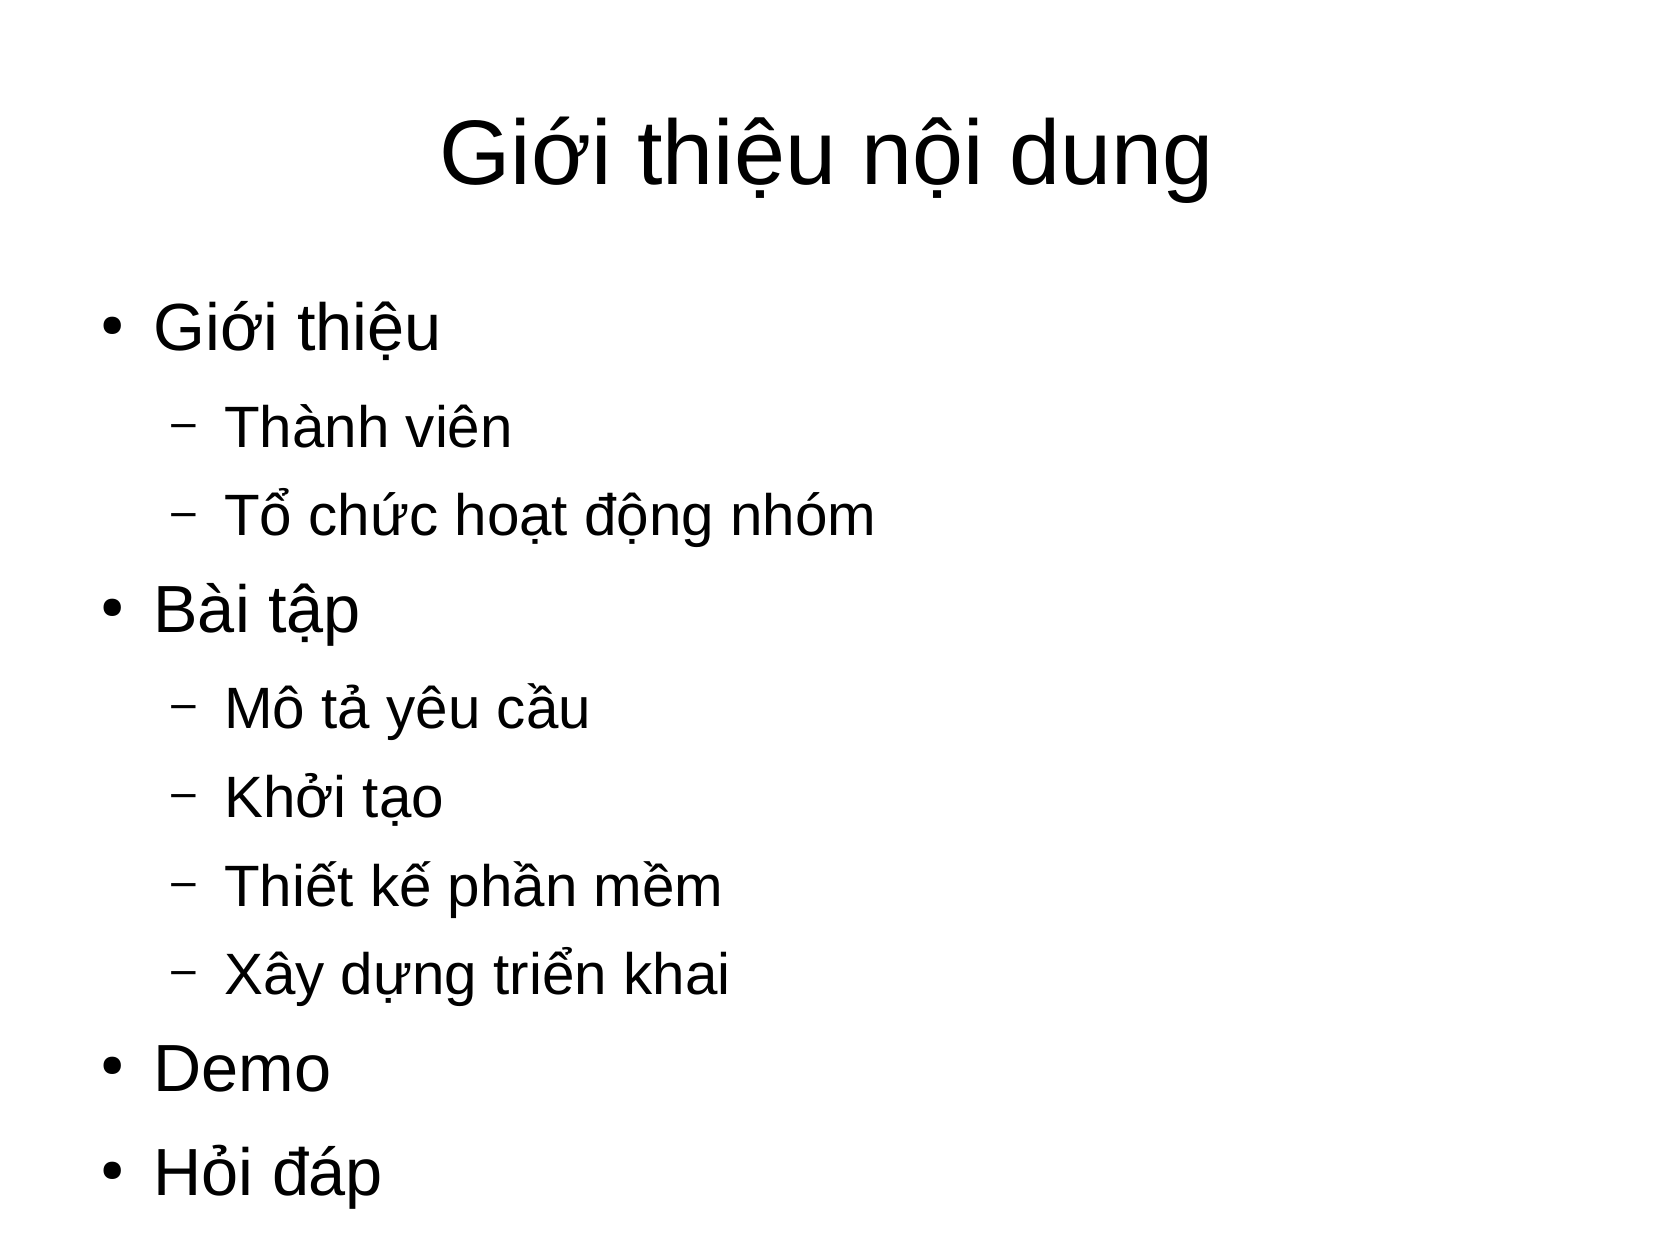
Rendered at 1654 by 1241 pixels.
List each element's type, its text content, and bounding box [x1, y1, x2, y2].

list Giới thiệu Thành viên Tổ chức hoạt động nhóm Bài tập Mô tả yêu cầu Khởi tạo Thiết kế phần mềm Xây dựng triển khai Demo Hỏi đáp [82, 290, 1571, 1207]
title Giới thiệu nội dung [82, 49, 1571, 257]
